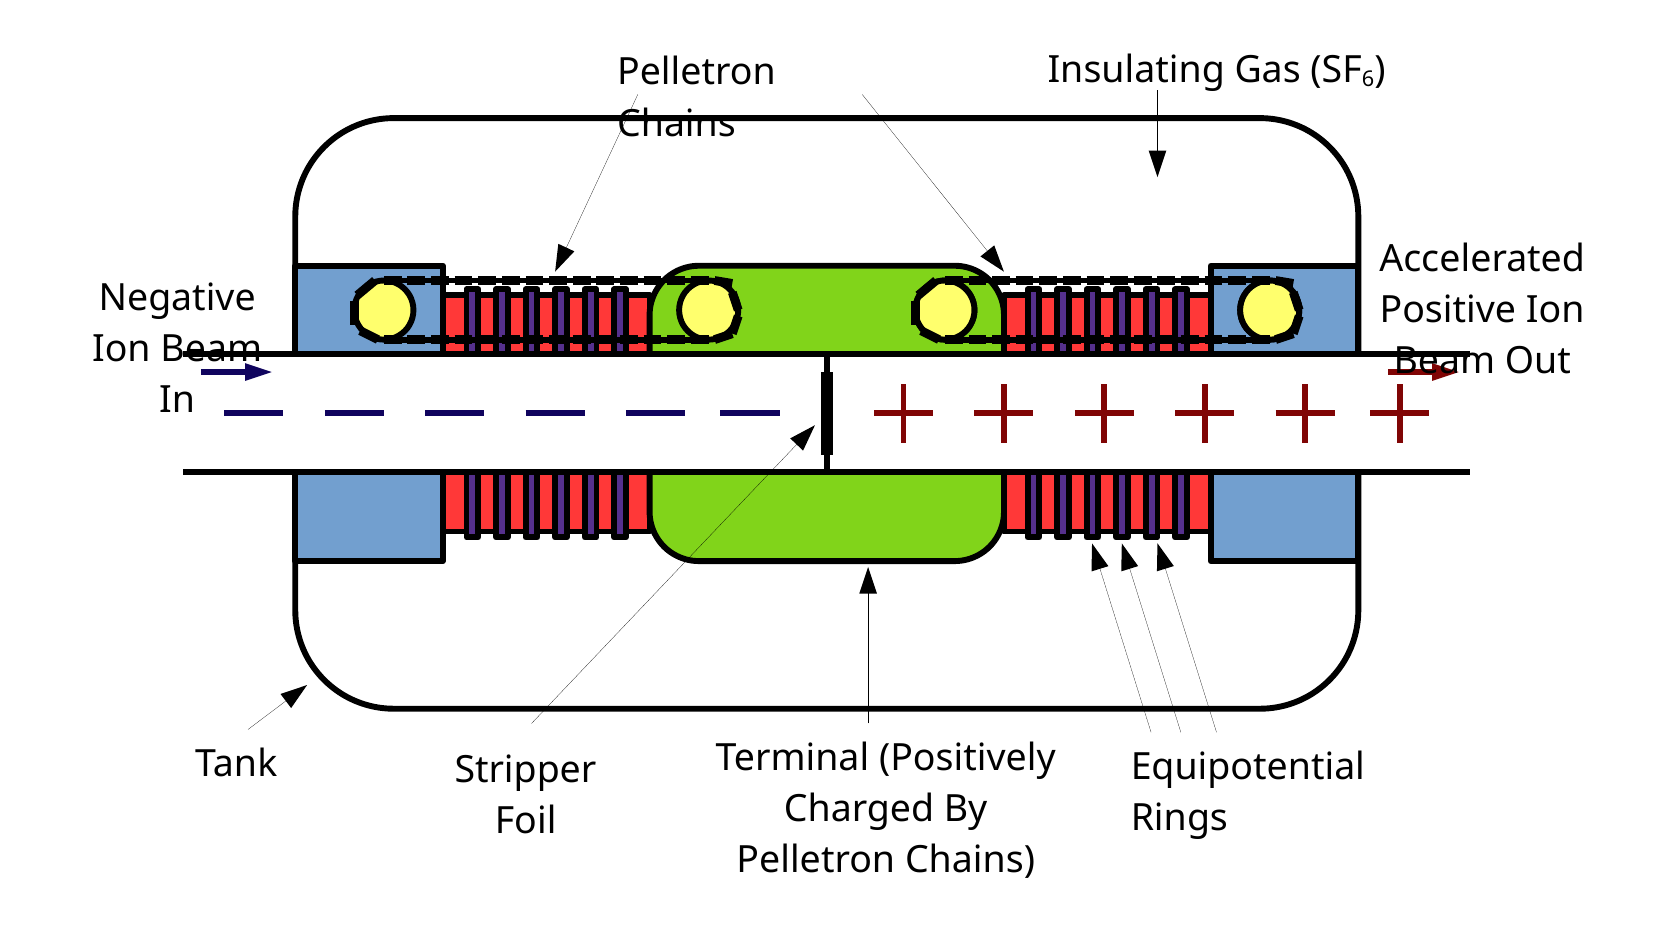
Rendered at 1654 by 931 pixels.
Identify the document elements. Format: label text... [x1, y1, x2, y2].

text_box Equipotential Rings [1116, 732, 1424, 823]
text_box Stripper Foil [407, 735, 644, 792]
text_box Accelerated Positive Ion Beam Out [1346, 224, 1619, 426]
text_box Terminal (Positively Charged By Pelletron Chains) [696, 723, 1075, 931]
text_box Pelletron Chains [602, 37, 910, 91]
text_box [669, 126, 679, 134]
text_box Negative Ion Beam In [59, 262, 296, 414]
text_box Insulating Gas (SF6) [1027, 35, 1406, 261]
text_box Tank [118, 729, 355, 786]
text_box [183, 118, 1470, 709]
